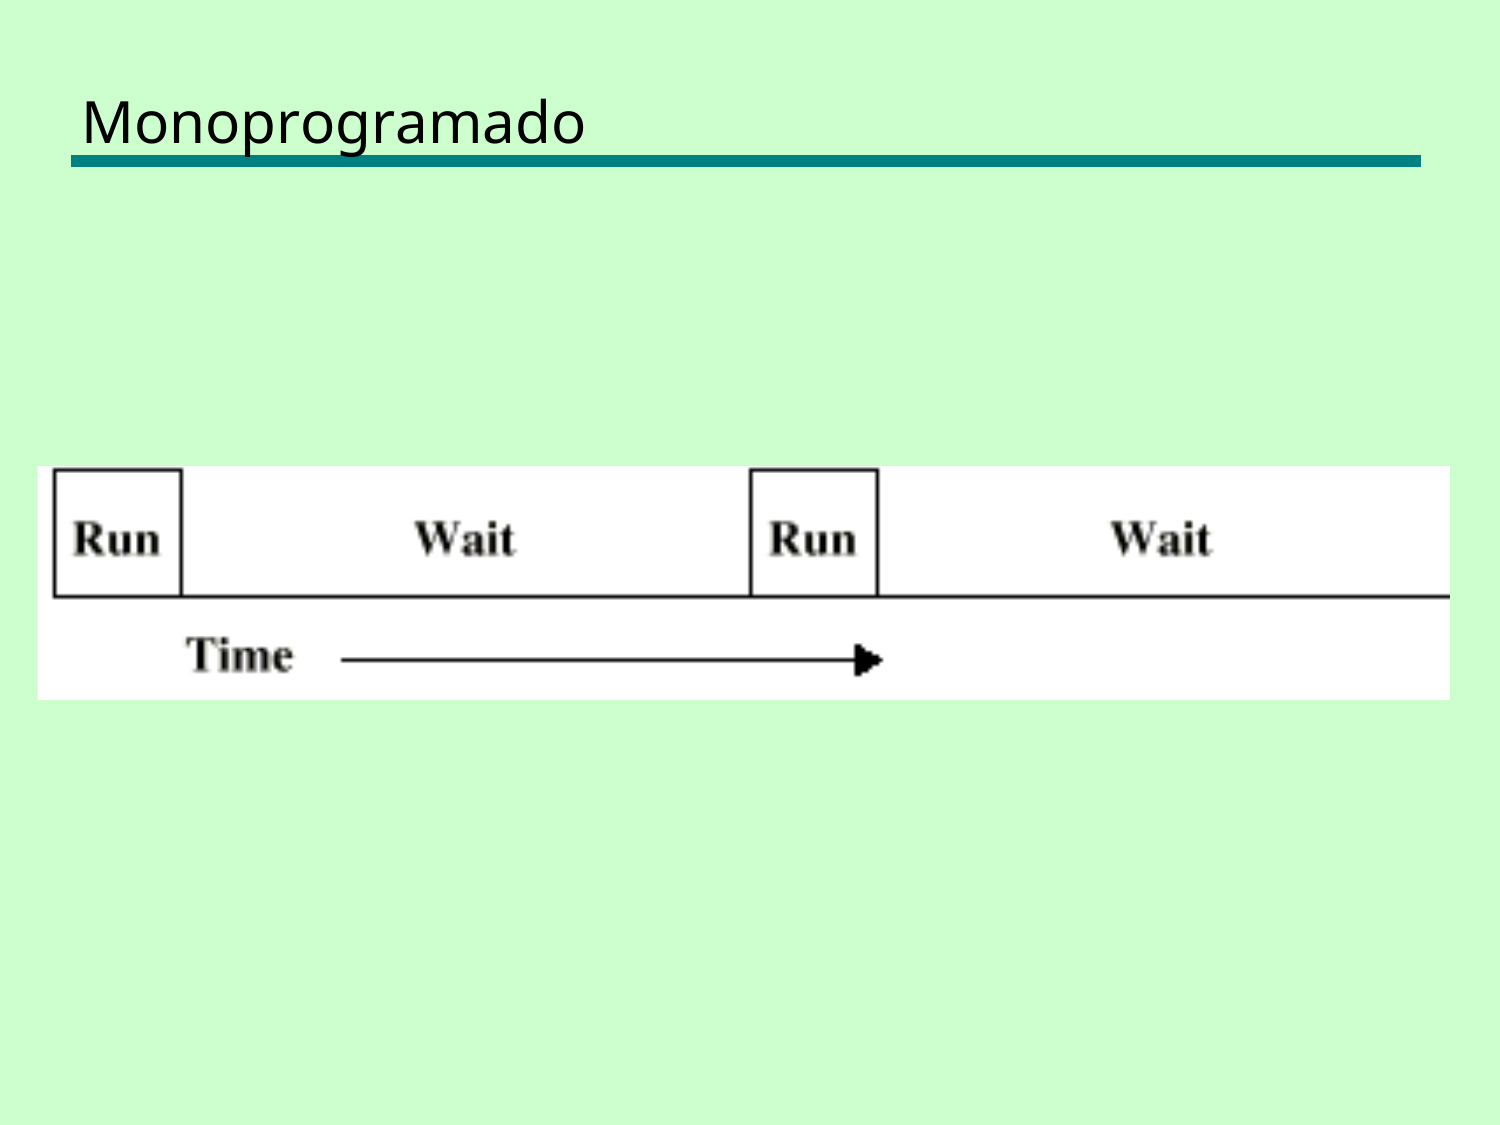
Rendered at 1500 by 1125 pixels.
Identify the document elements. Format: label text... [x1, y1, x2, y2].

picture [37, 466, 1450, 700]
title Monoprogramado [66, 24, 1413, 163]
